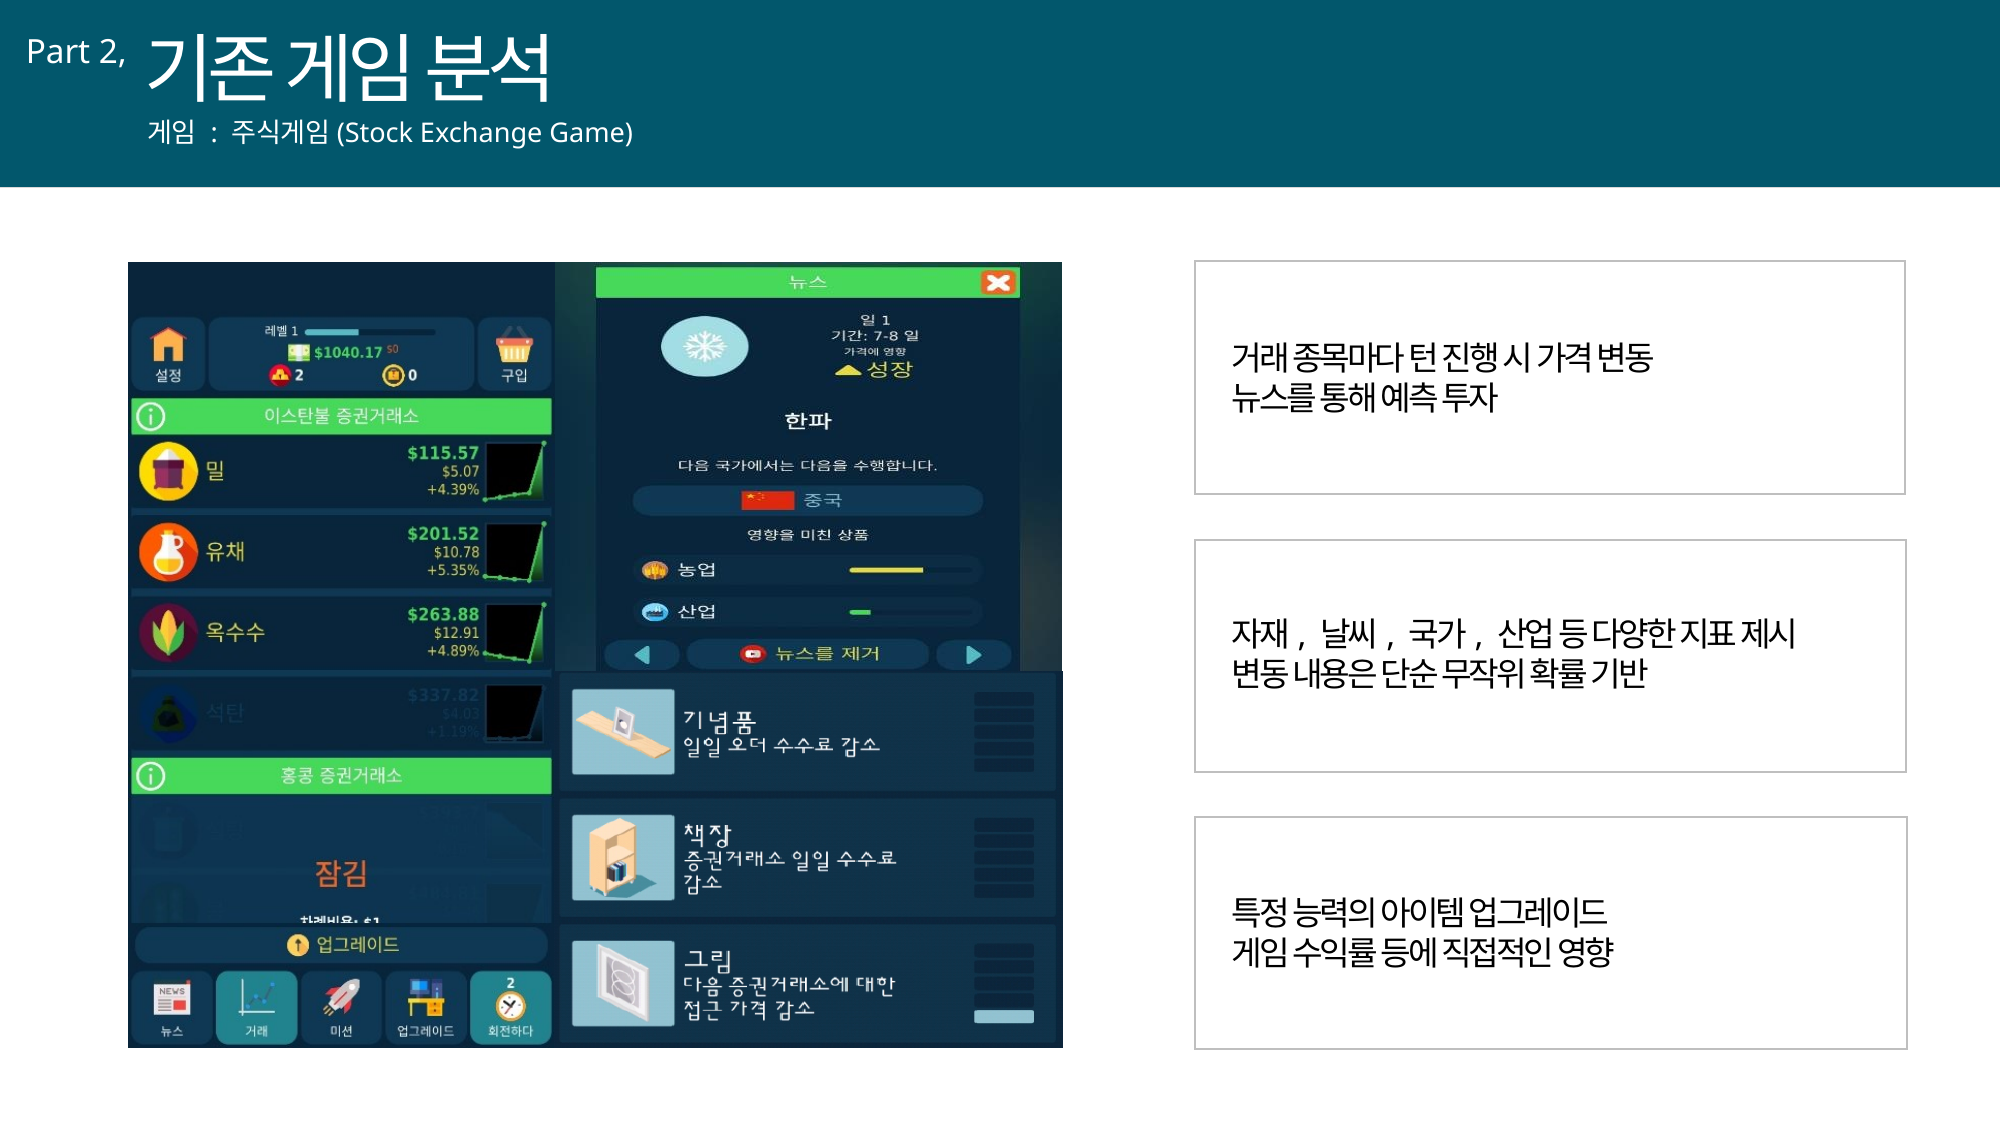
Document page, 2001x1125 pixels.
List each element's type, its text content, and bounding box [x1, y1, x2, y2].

text_box [1195, 540, 1906, 772]
text_box [0, 0, 2000, 187]
picture [128, 262, 1063, 1048]
text_box 게임 : 주식게임(Stock Exchange Game) [132, 108, 641, 157]
text_box [1195, 261, 1905, 494]
text_box 거래 종목마다 턴 진행 시 가격 변동 뉴스를 통해 예측 투자 [1216, 329, 1877, 426]
text_box Part 2, [10, 23, 148, 79]
text_box 자재, 날씨, 국가, 산업 등 다양한 지표 제시 변동 내용은 단순 무작위 확률 기반 [1216, 605, 1877, 702]
text_box 기존 게임 분석 [129, 13, 618, 120]
text_box [1195, 817, 1907, 1049]
text_box 특정 능력의 아이템 업그레이드 게임 수익률 등에 직접적인 영향 [1216, 885, 1877, 982]
